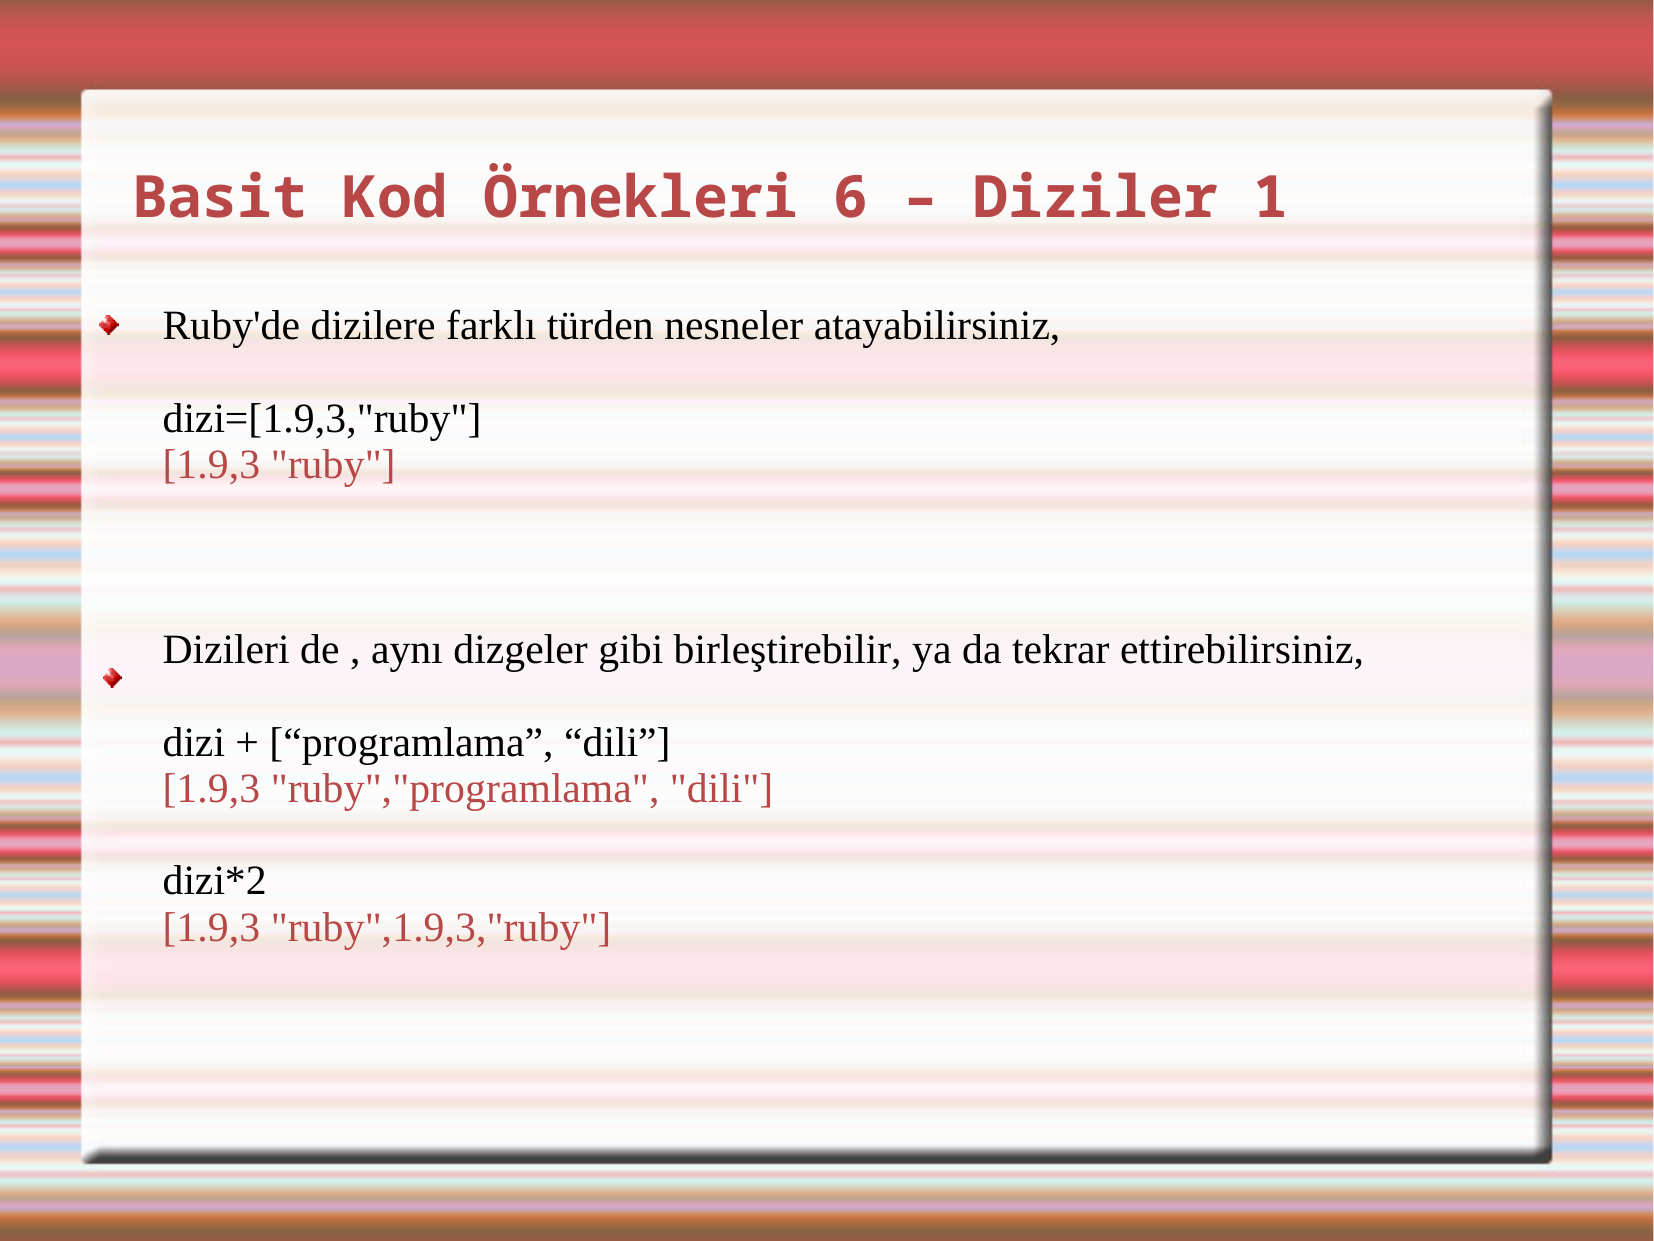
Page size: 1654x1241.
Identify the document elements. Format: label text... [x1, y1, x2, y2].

text_box Basit Kod Örnekleri 6 – Diziler 1 [118, 147, 1303, 230]
picture [0, 0, 1654, 1241]
text_box Ruby'de dizilere farklı türden nesneler atayabilirsiniz, dizi=[1.9,3,"ruby"] [1.9,3 "ruby"] Dizileri de , aynı dizgeler gibi birleştirebilir, ya da tekrar ettirebilirsiniz, dizi + [“programlama”, “dili”] [1.9,3 "ruby","programlama", "dili"] dizi*2 [1.9,3 "ruby",1.9,3,"ruby"] [147, 295, 1418, 1004]
